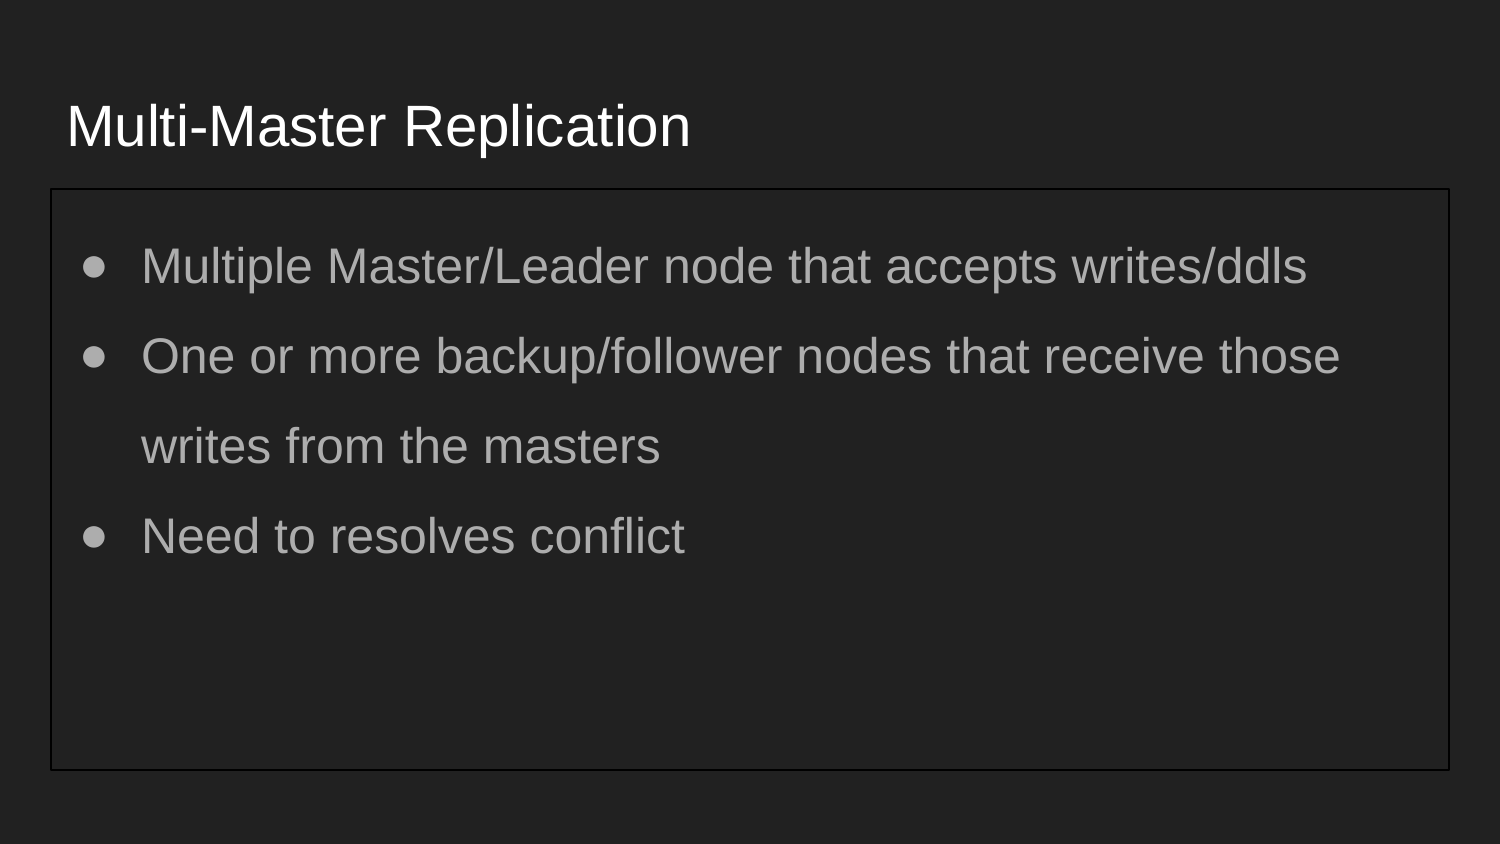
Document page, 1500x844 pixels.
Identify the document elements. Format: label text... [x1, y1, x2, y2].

list Multiple Master/Leader node that accepts writes/ddls One or more backup/follower nodes that receive those writes from the masters Need to resolves conflict [51, 189, 1449, 771]
title Multi-Master Replication [51, 72, 1449, 167]
